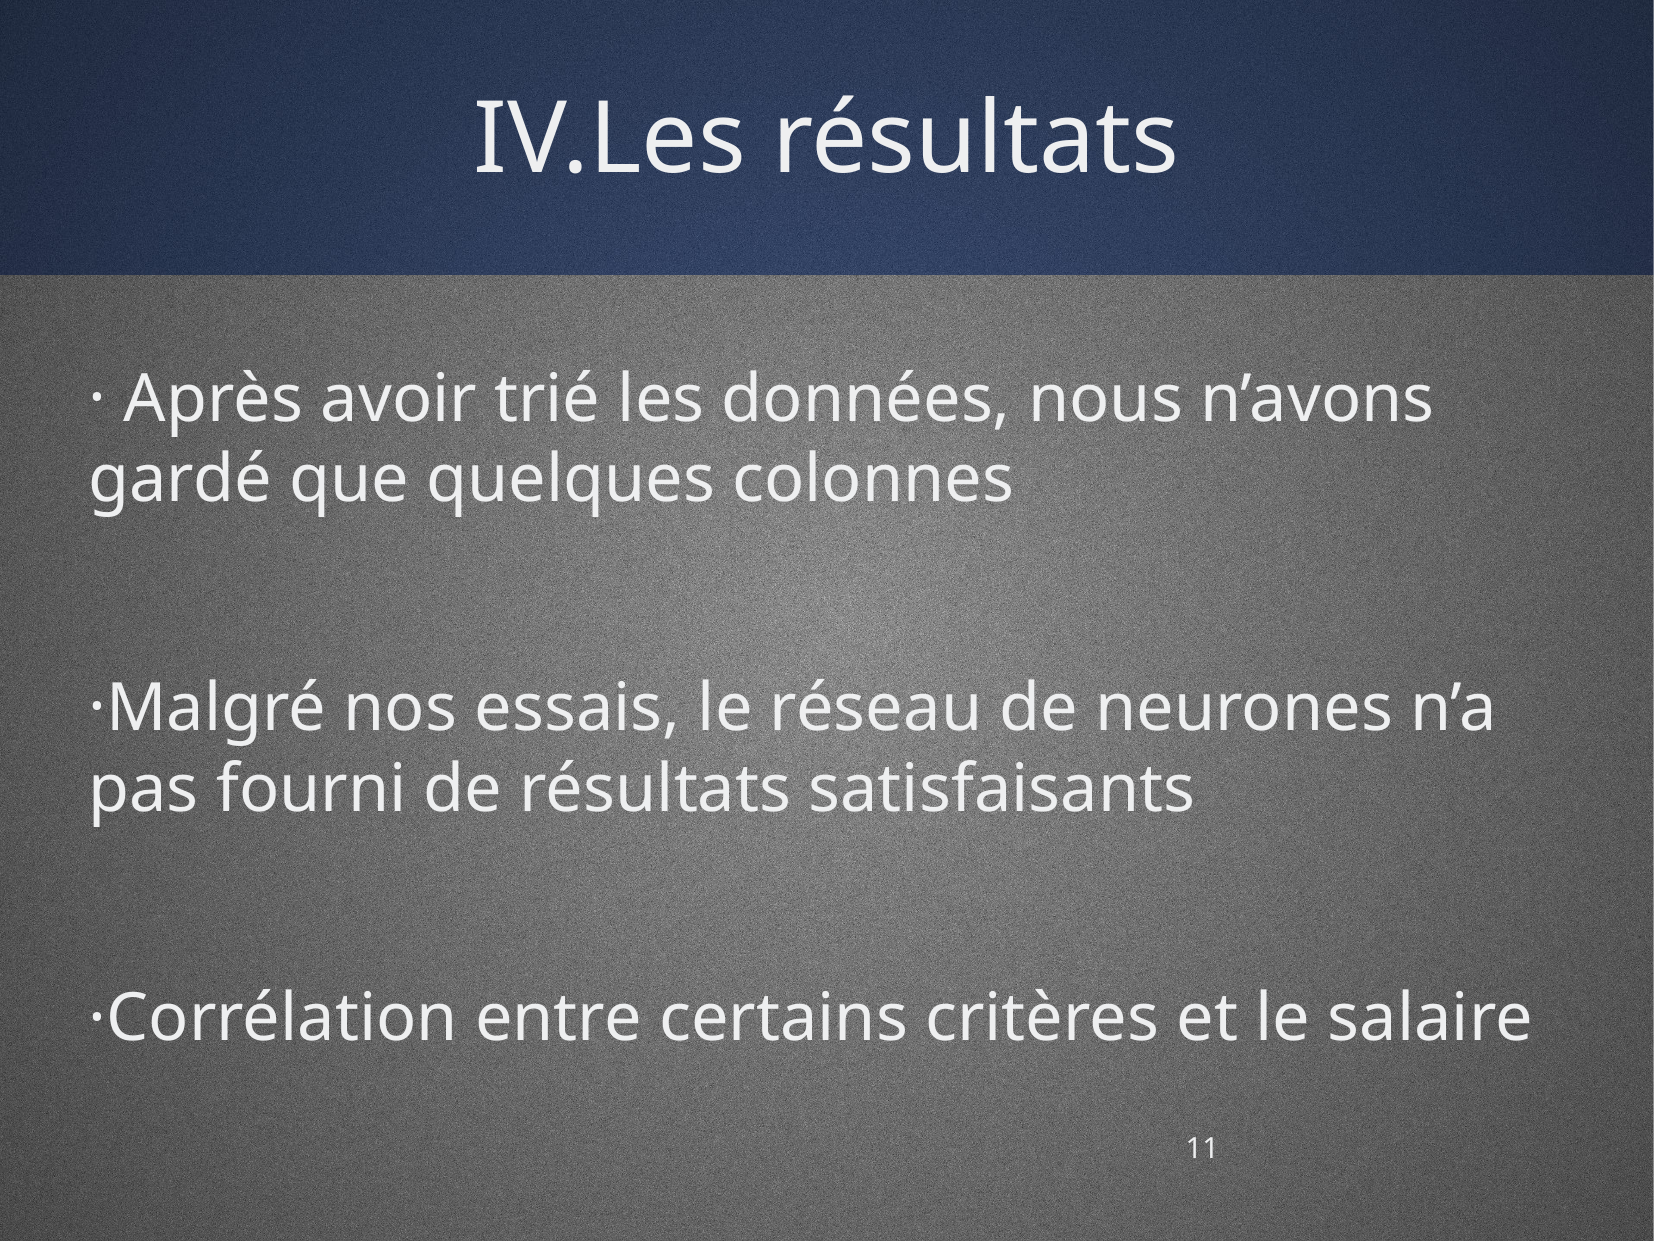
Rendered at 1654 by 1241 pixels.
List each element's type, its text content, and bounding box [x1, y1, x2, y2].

list Après avoir trié les données, nous n’avons gardé que quelques colonnes Malgré nos essais, le réseau de neurones n’a pas fourni de résultats satisfaisants Corrélation entre certains critères et le salaire [88, 354, 1565, 1063]
text_box 15 [1185, 1129, 1571, 1216]
title IV.Les résultats [88, 29, 1565, 237]
picture [0, 0, 1654, 1241]
